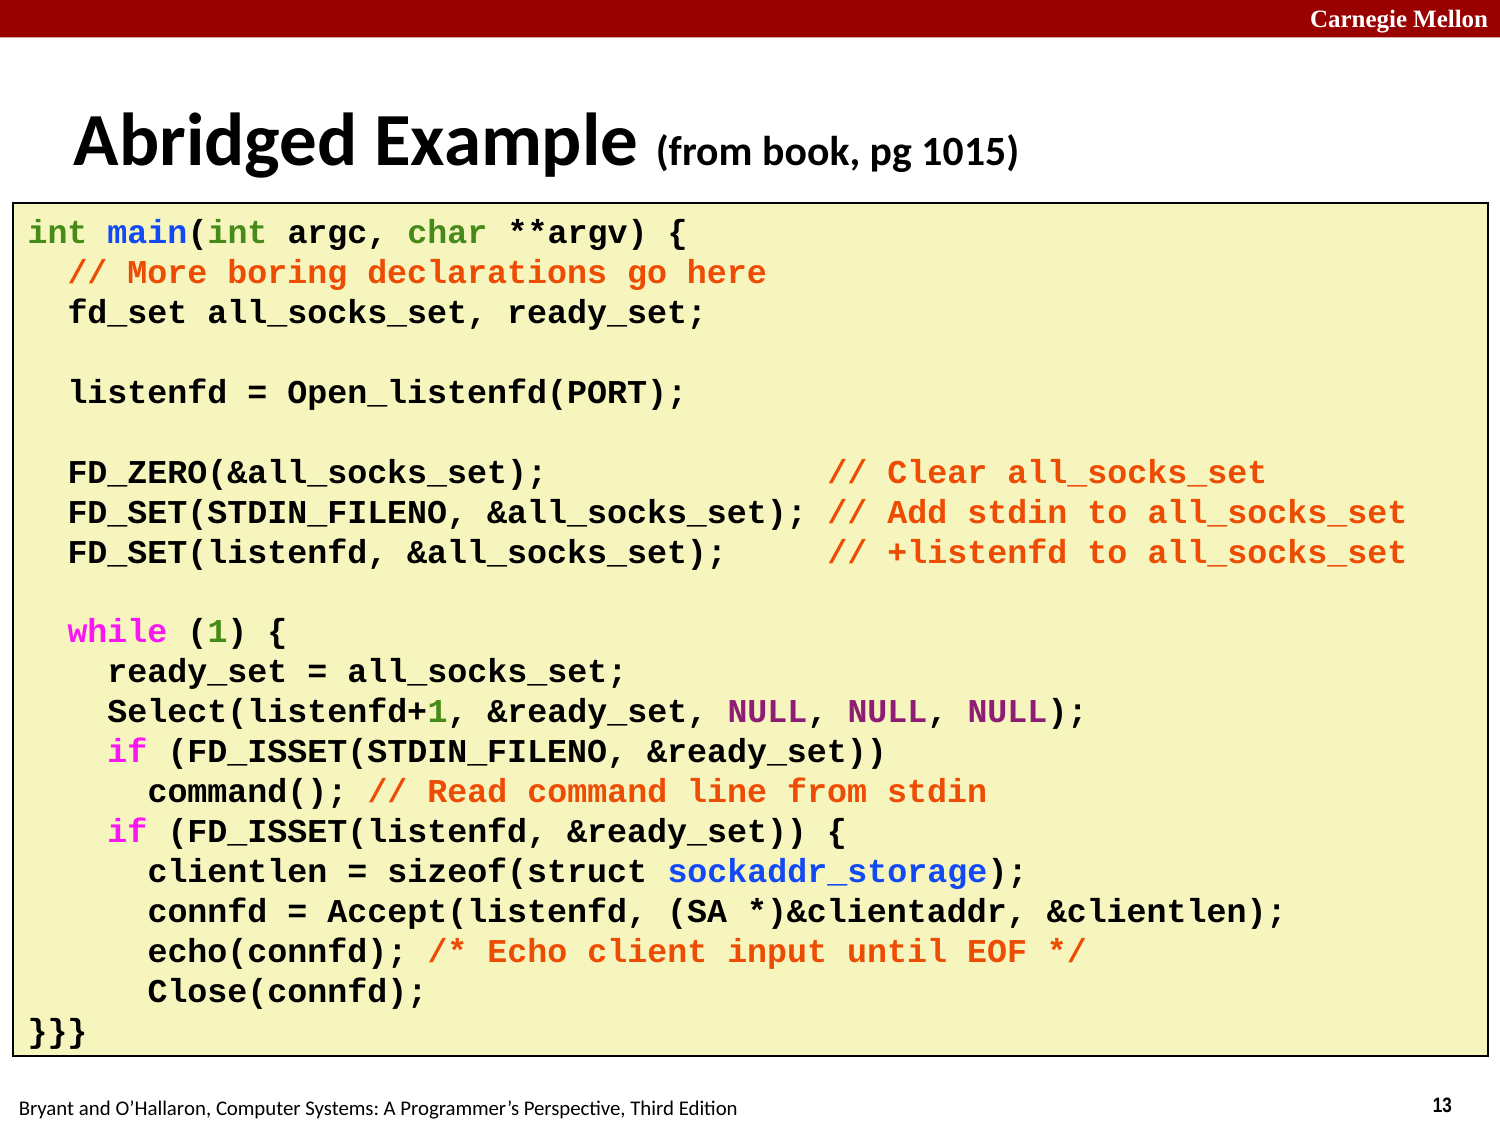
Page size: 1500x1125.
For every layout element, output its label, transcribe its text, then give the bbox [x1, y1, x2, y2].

text_box int main(int argc, char **argv) { // More boring declarations go here fd_set all_socks_set, ready_set; listenfd = Open_listenfd(PORT); FD_ZERO(&all_socks_set); // Clear all_socks_set FD_SET(STDIN_FILENO, &all_socks_set); // Add stdin to all_socks_set FD_SET(listenfd, &all_socks_set); // +listenfd to all_socks_set while (1) { ready_set = all_socks_set; Select(listenfd+1, &ready_set, NULL, NULL, NULL); if (FD_ISSET(STDIN_FILENO, &ready_set)) command(); // Read command line from stdin if (FD_ISSET(listenfd, &ready_set)) { clientlen = sizeof(struct sockaddr_storage); connfd = Accept(listenfd, (SA *)&clientaddr, &clientlen); echo(connfd); /* Echo client input until EOF */ Close(connfd); }}} [12, 203, 1489, 1057]
title Abridged Example (from book, pg 1015) [58, 72, 1304, 198]
